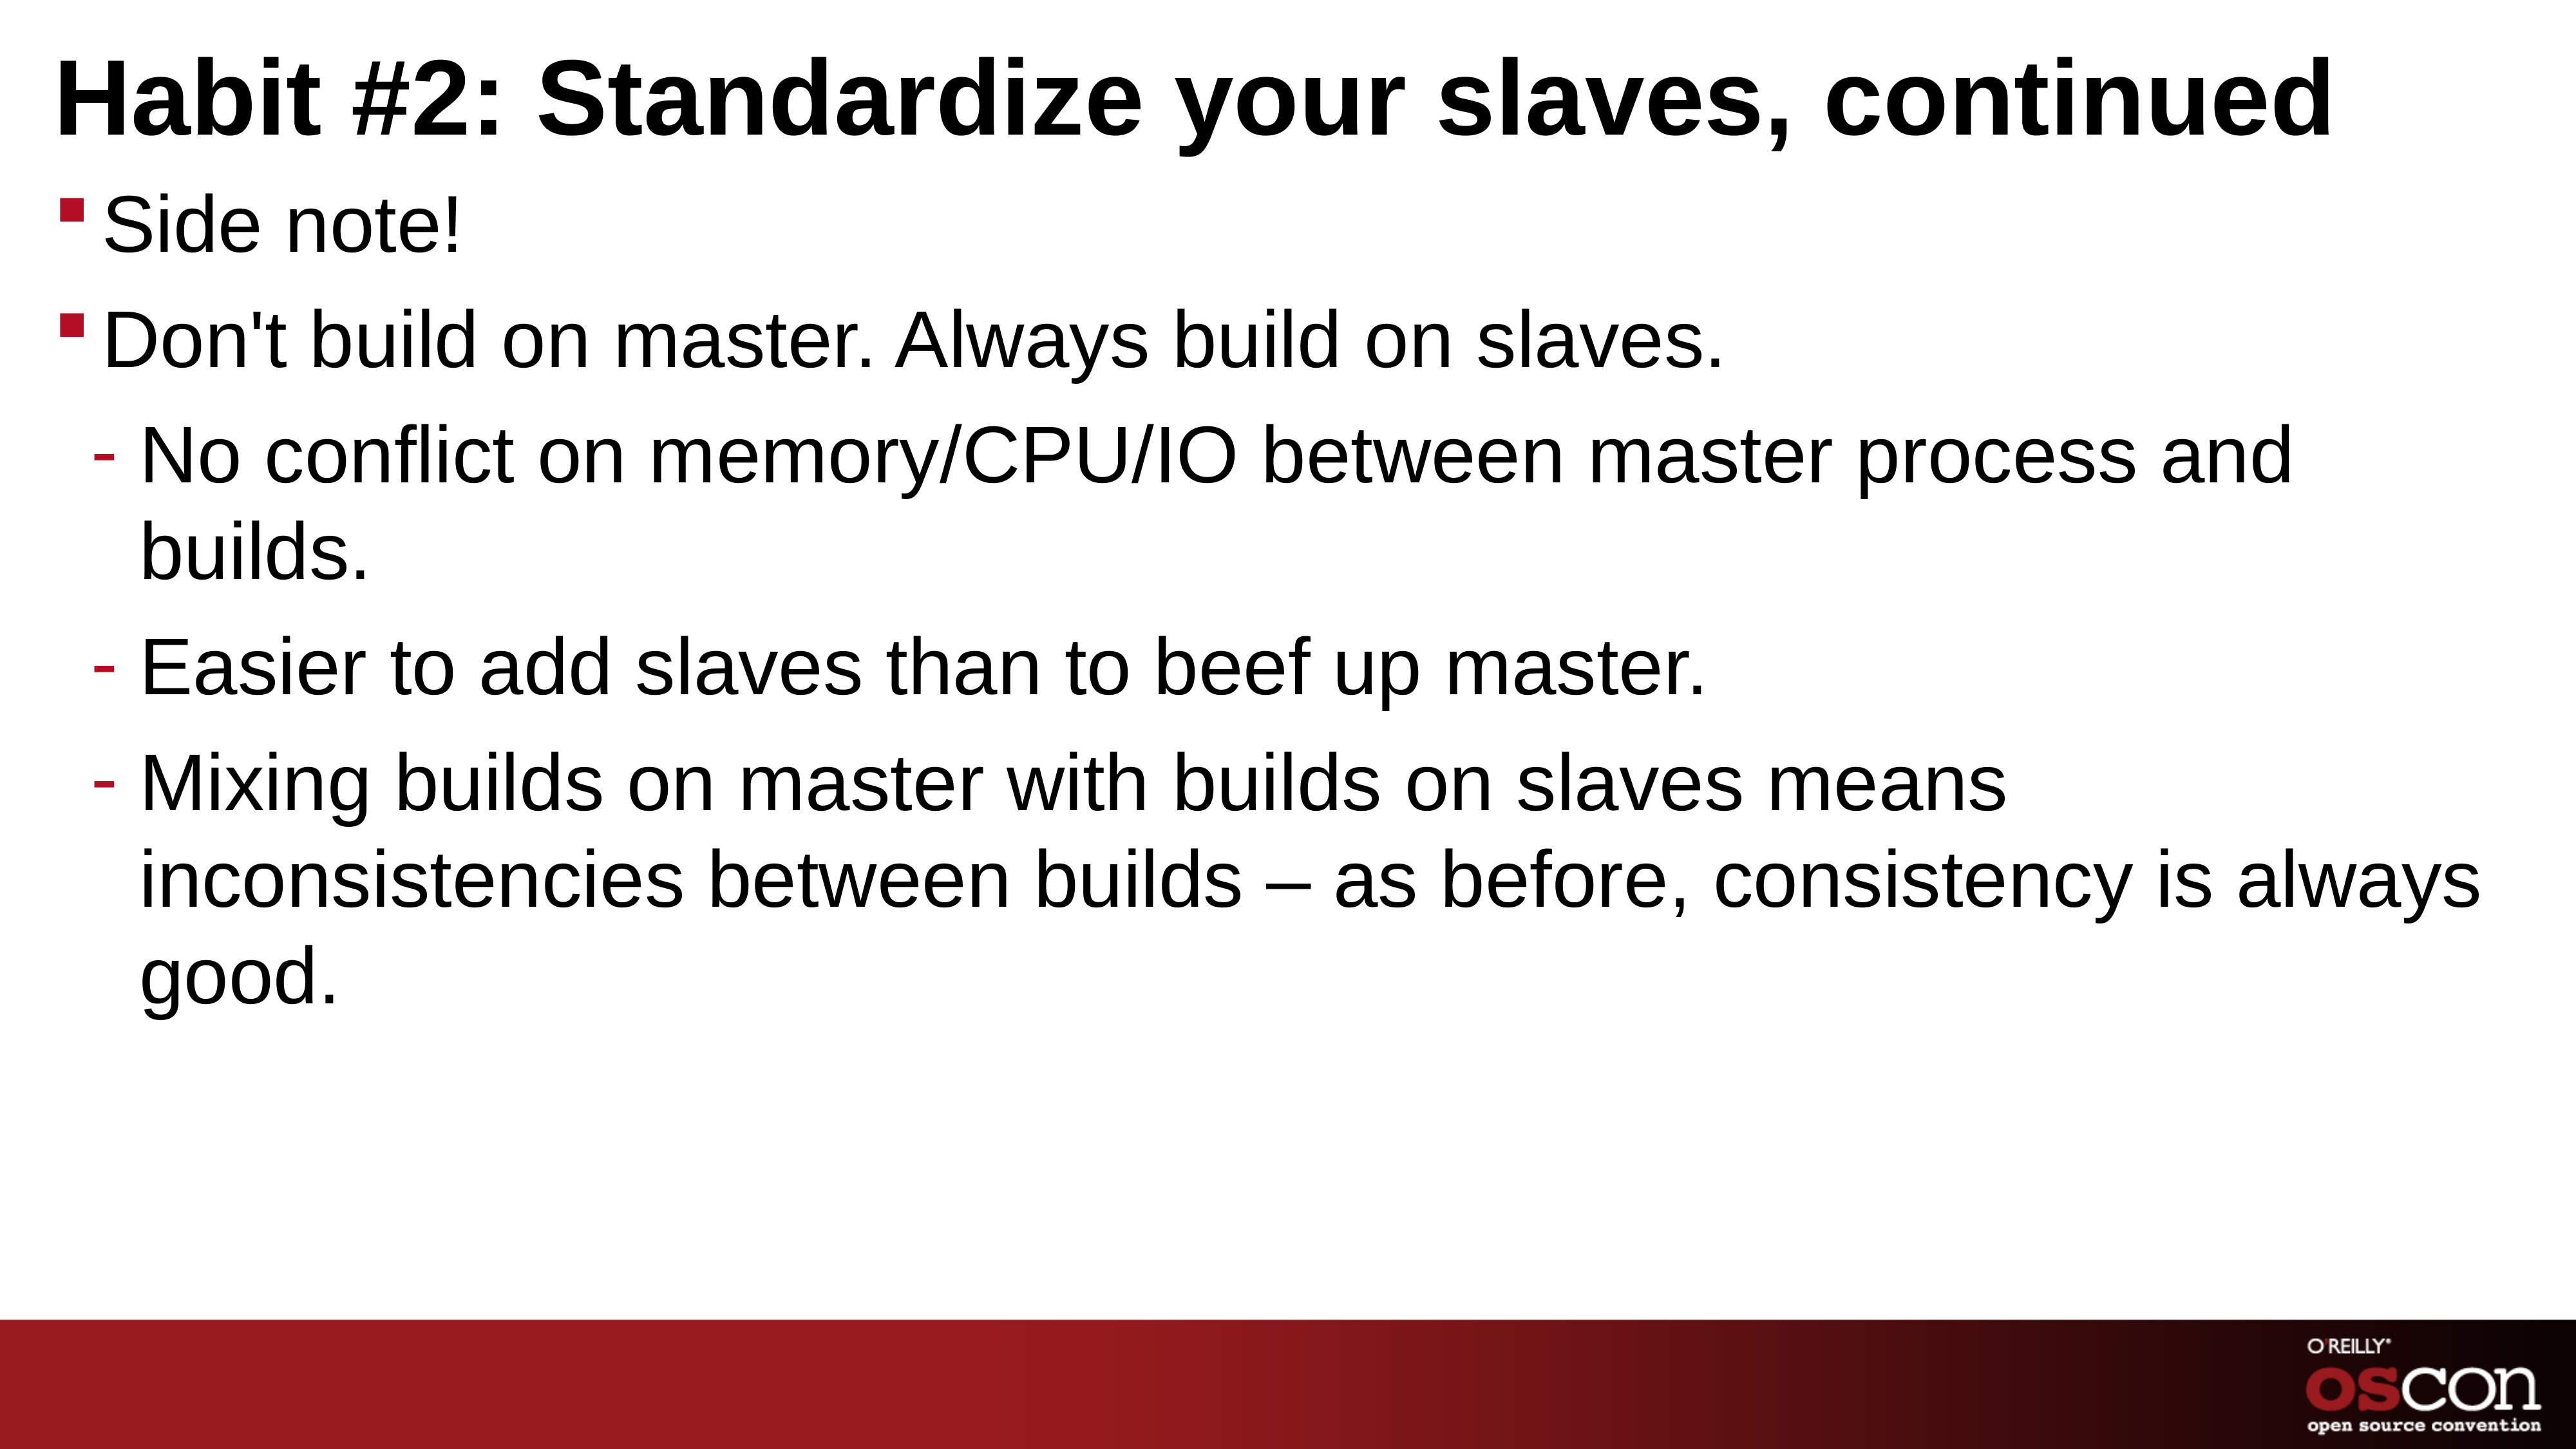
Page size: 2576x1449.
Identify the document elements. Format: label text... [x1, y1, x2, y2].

picture [0, 0, 2576, 1449]
title Habit #2: Standardize your slaves, continued [48, 17, 2514, 166]
list Side note! Don't build on master. Always build on slaves. No conflict on memory/CPU/IO between master process and builds. Easier to add slaves than to beef up master. Mixing builds on master with builds on slaves means inconsistencies between builds – as before, consistency is always good. [48, 166, 2514, 1449]
